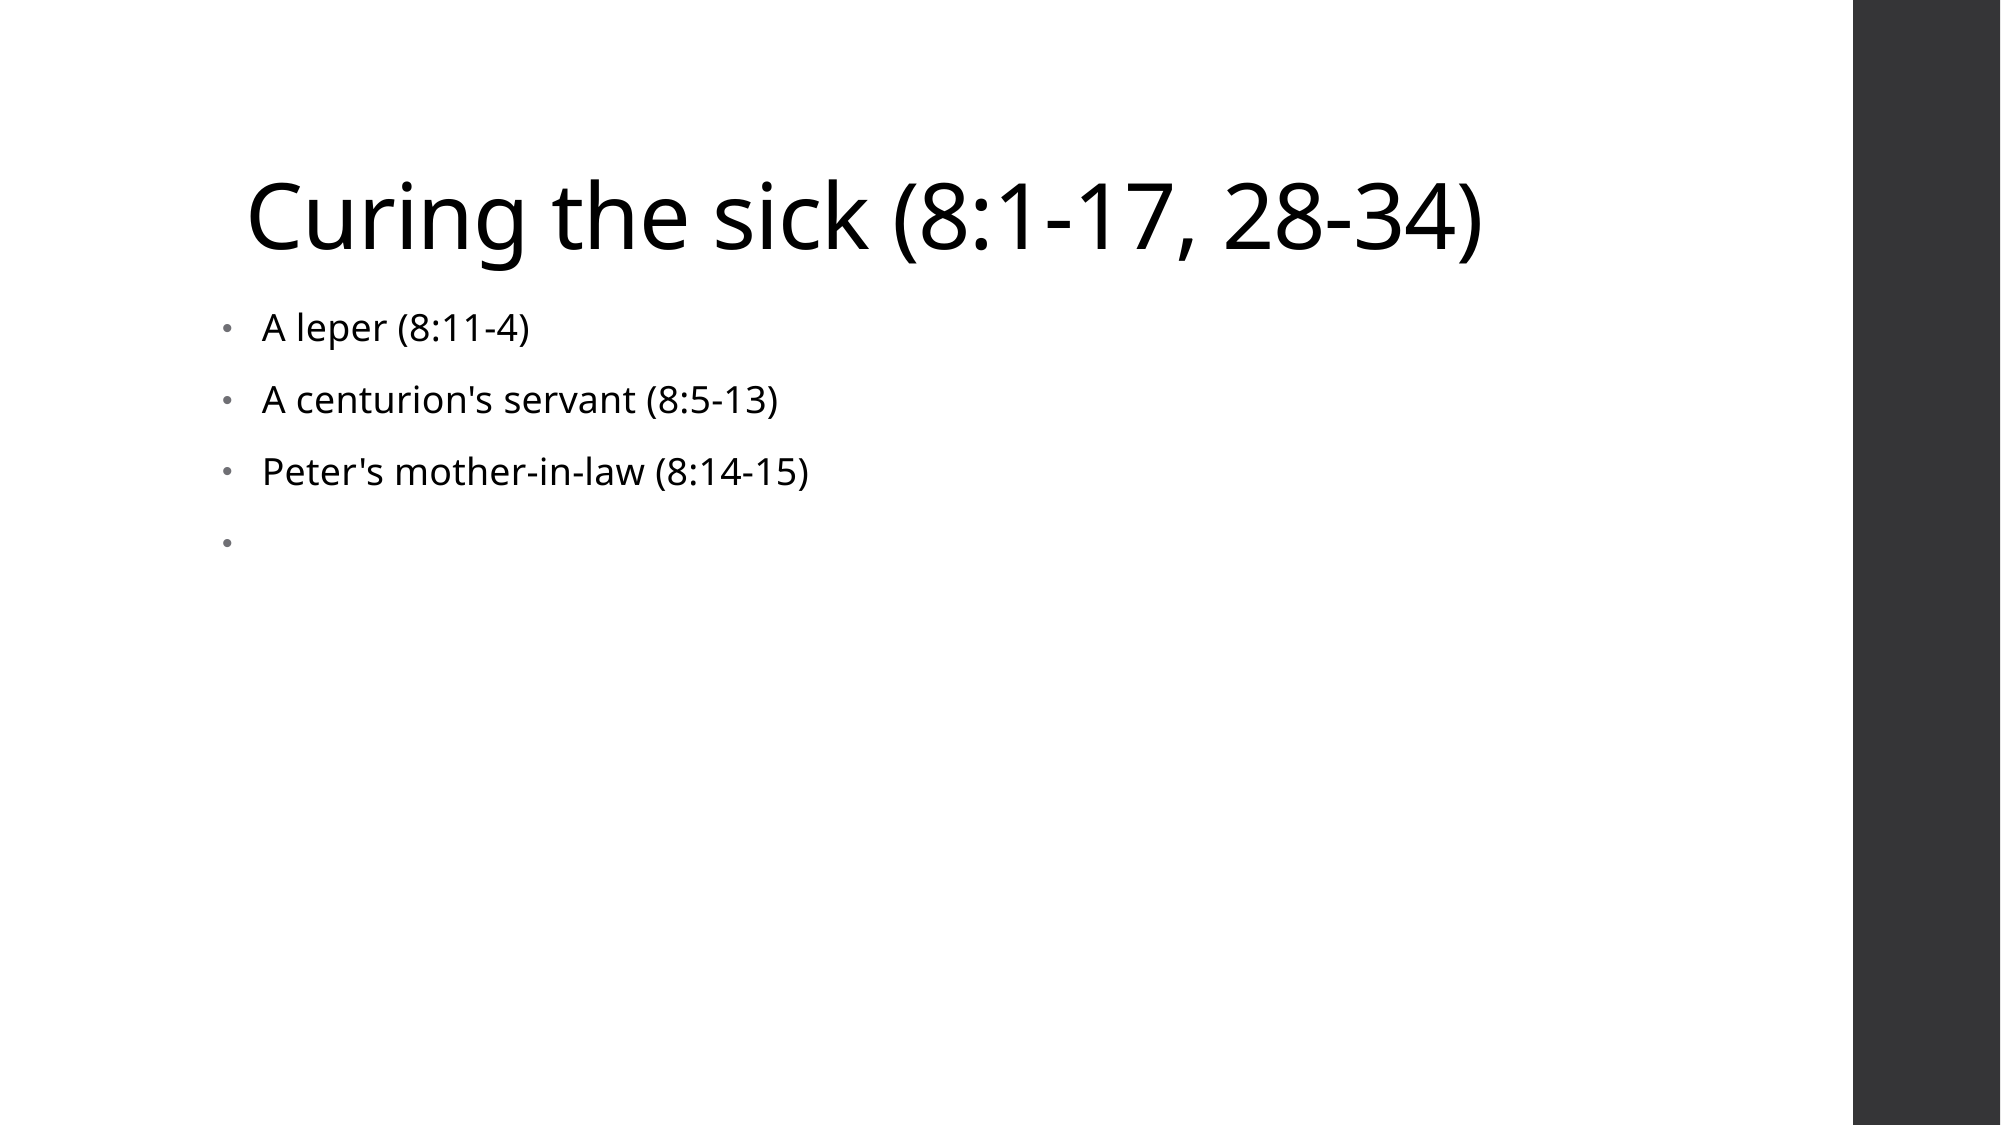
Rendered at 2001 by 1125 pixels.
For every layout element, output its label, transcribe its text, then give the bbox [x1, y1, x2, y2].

list A leper (8:11-4) A centurion's servant (8:5-13) Peter's mother-in-law (8:14-15) [206, 299, 1617, 1014]
title Curing the sick (8:1-17, 28-34) [206, 60, 1797, 278]
